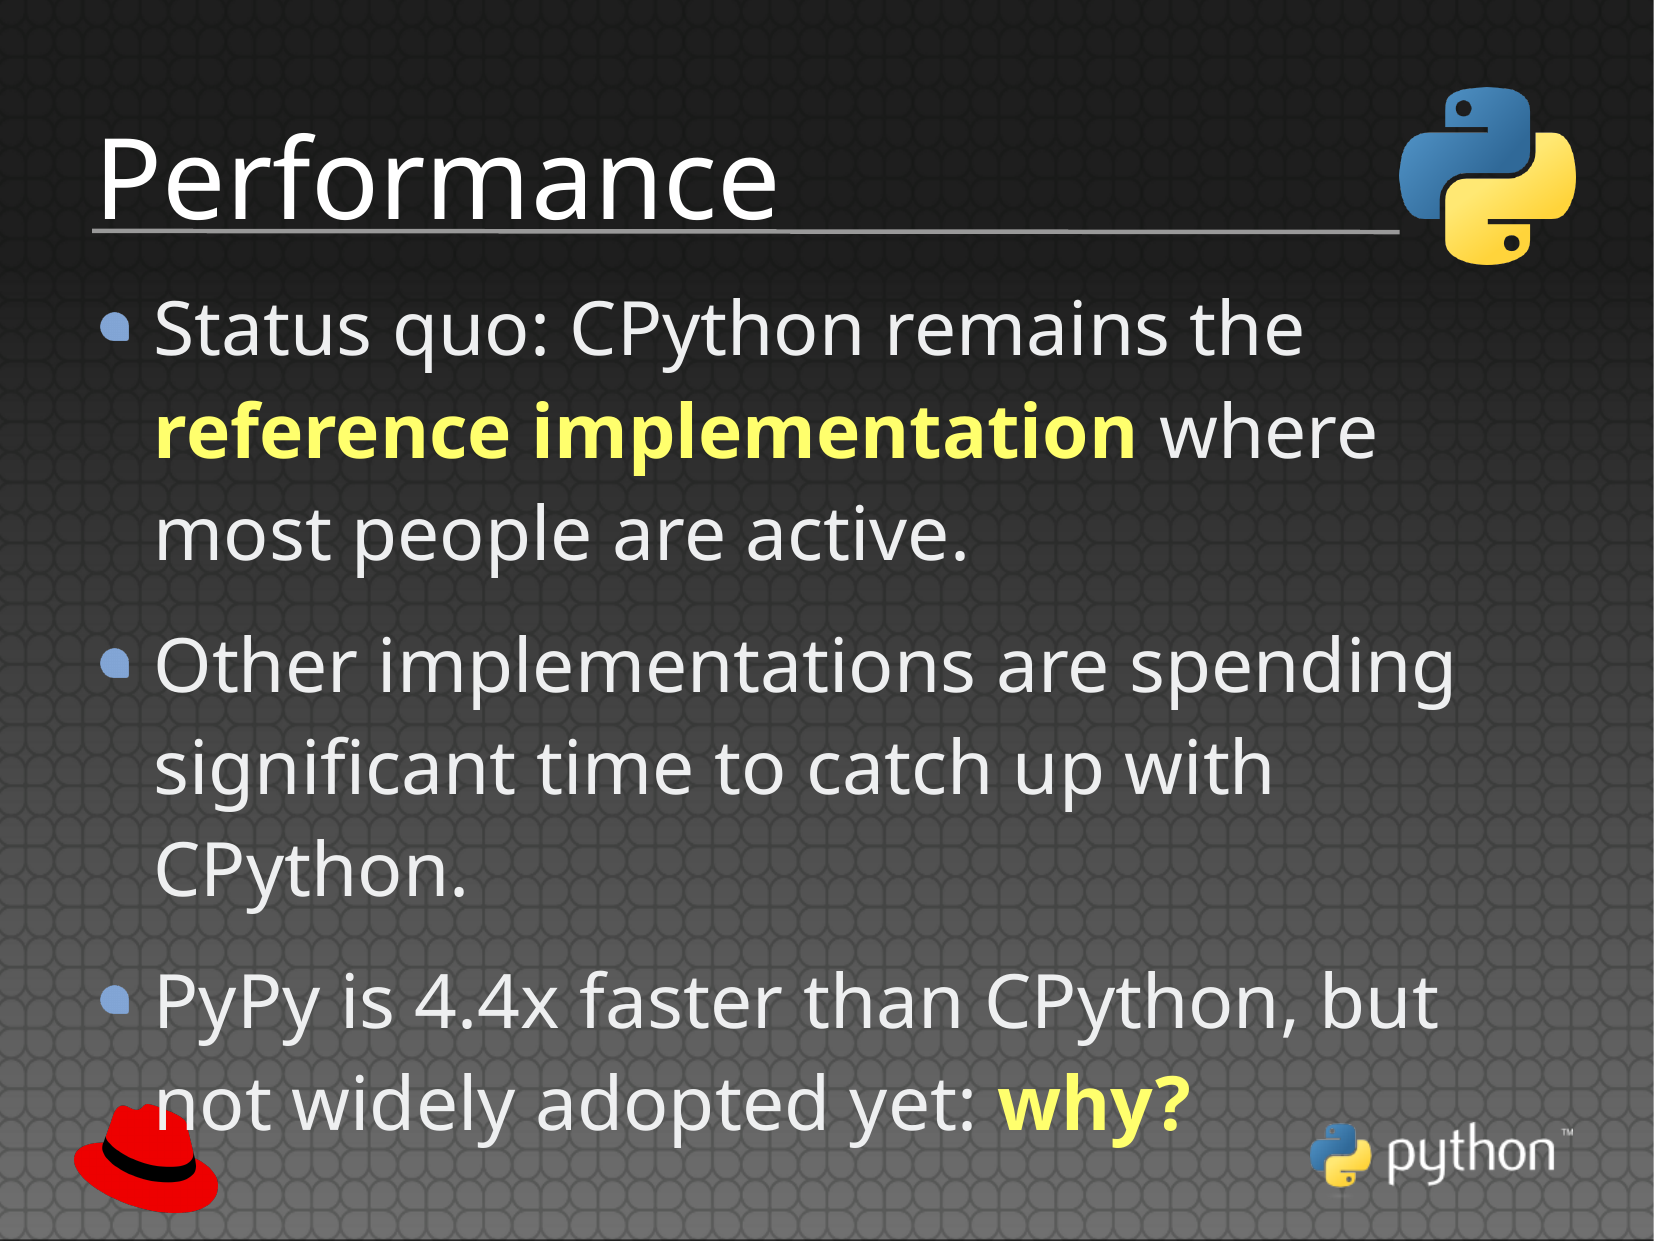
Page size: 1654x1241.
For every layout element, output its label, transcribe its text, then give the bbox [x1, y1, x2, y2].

title Performance [94, 100, 1426, 251]
list Status quo: CPython remains the reference implementation where most people are active. Other implementations are spending significant time to catch up with CPython. PyPy is 4.4x faster than CPython, but not widely adopted yet: why? [82, 275, 1571, 1016]
picture [0, 0, 1654, 1241]
